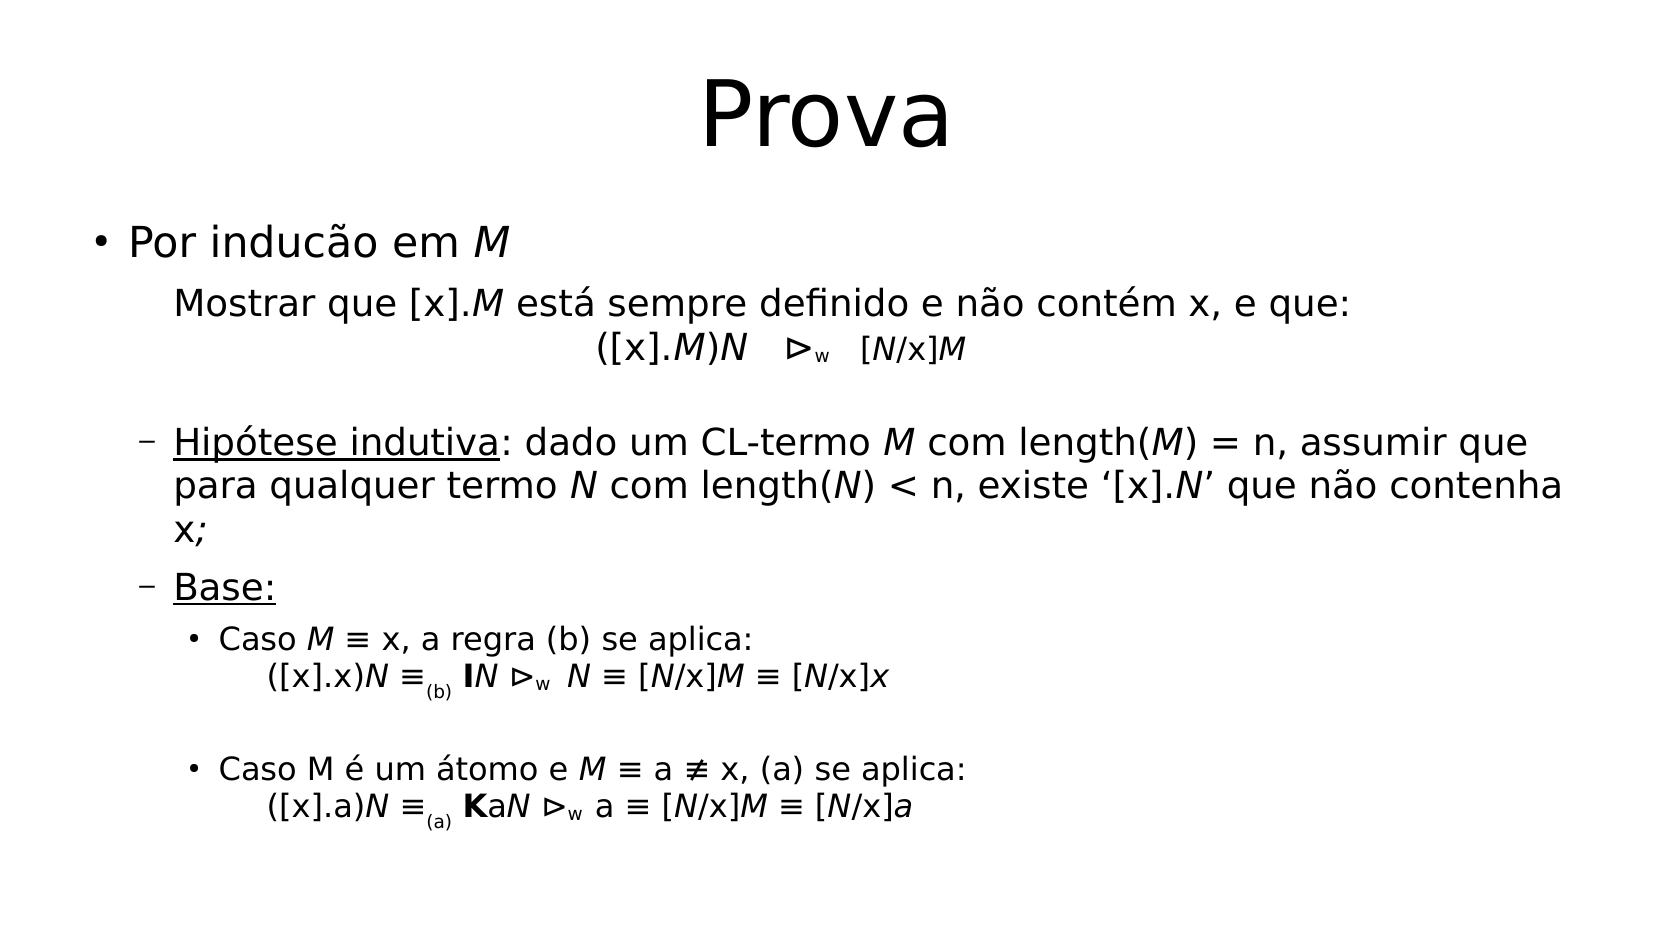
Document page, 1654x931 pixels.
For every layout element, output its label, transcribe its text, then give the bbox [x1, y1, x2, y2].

list Por inducão em M Mostrar que [x].M está sempre definido e não contém x, e que: ([x].M)N ⊳w [N/x]M Hipótese indutiva: dado um CL-termo M com length(M) = n, assumir que para qualquer termo N com length(N) < n, existe ‘[x].N’ que não contenha x; Base: Caso M ≡ x, a regra (b) se aplica: ([x].x)N ≡(b) IN ⊳w N ≡ [N/x]M ≡ [N/x]x Caso M é um átomo e M ≡ a ≢ x, (a) se aplica: ([x].a)N ≡(a) KaN ⊳w a ≡ [N/x]M ≡ [N/x]a [82, 217, 1571, 841]
title Prova [82, 37, 1571, 193]
